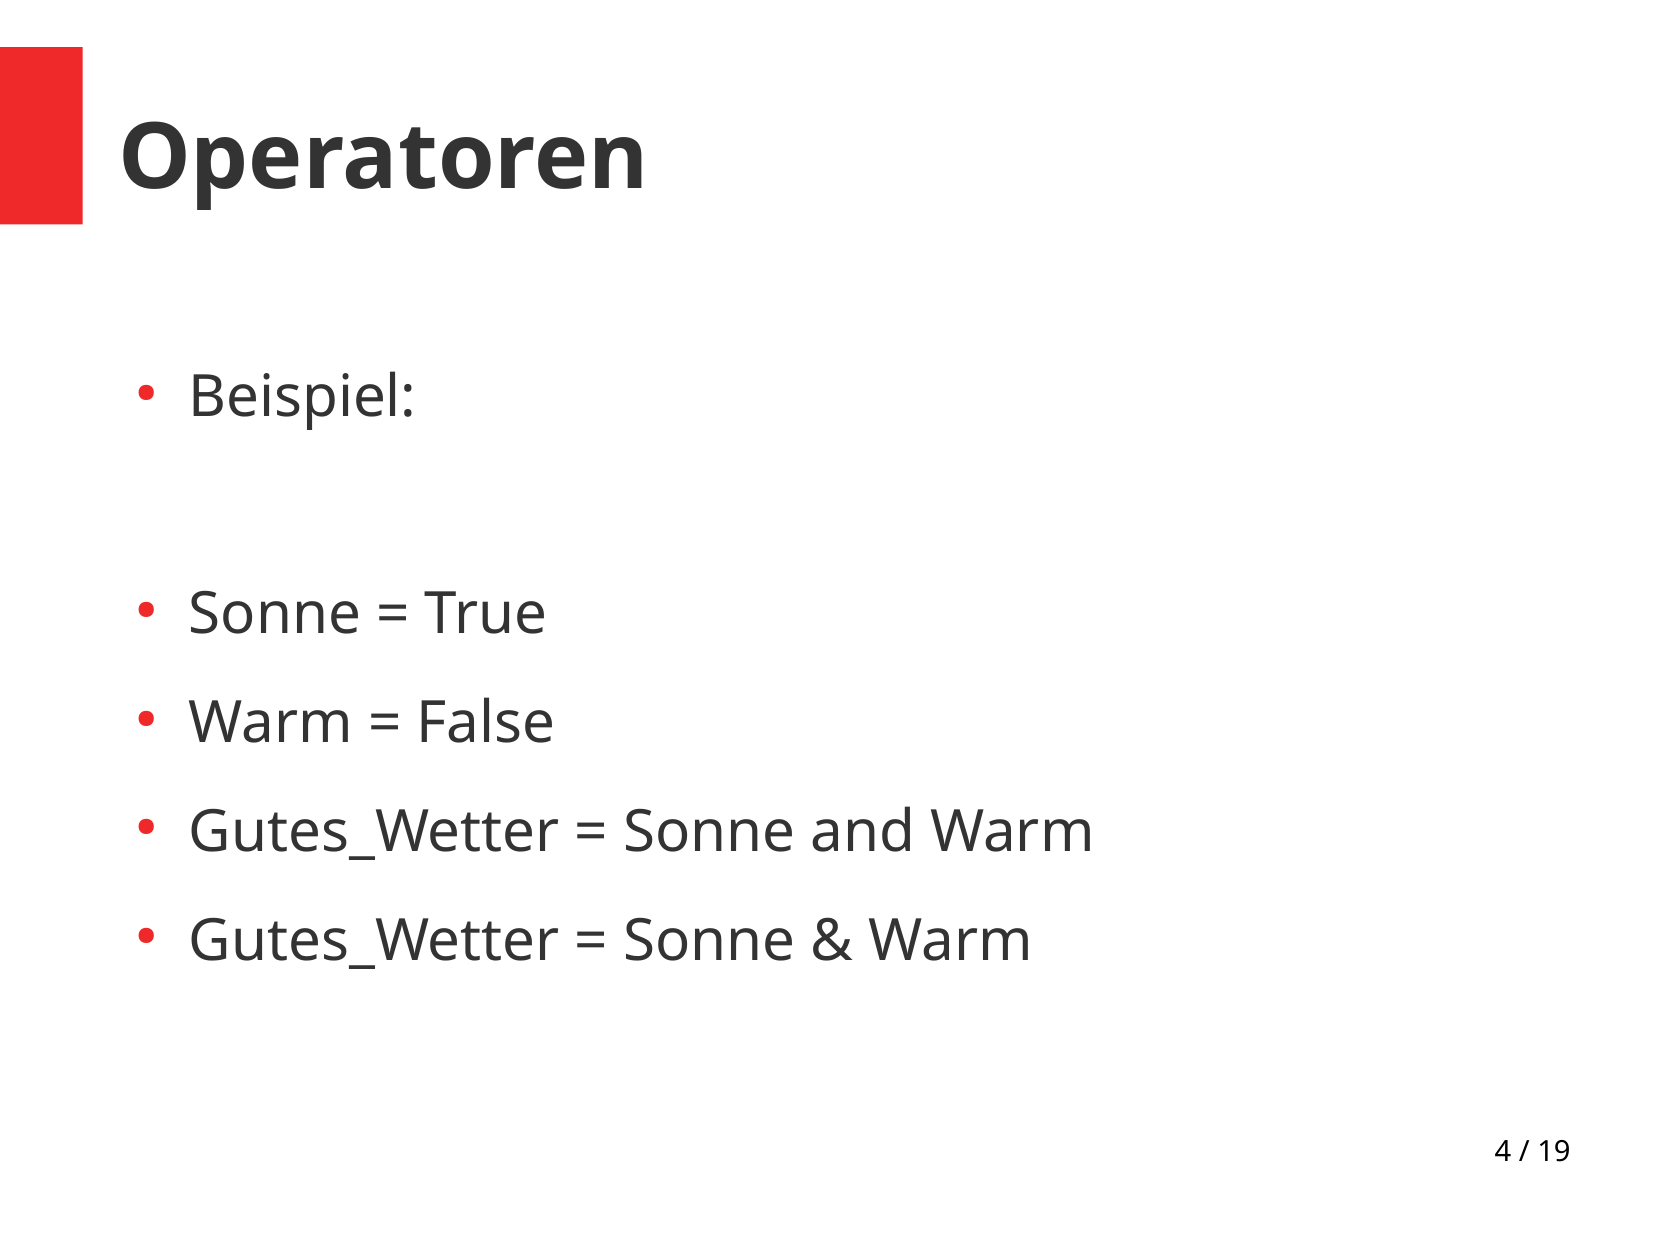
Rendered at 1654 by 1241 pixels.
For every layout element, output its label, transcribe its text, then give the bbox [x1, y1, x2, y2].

title Operatoren [118, 49, 1571, 257]
list Beispiel: Sonne = True Warm = False Gutes_Wetter = Sonne and Warm Gutes_Wetter = Sonne & Warm [118, 354, 1536, 1074]
